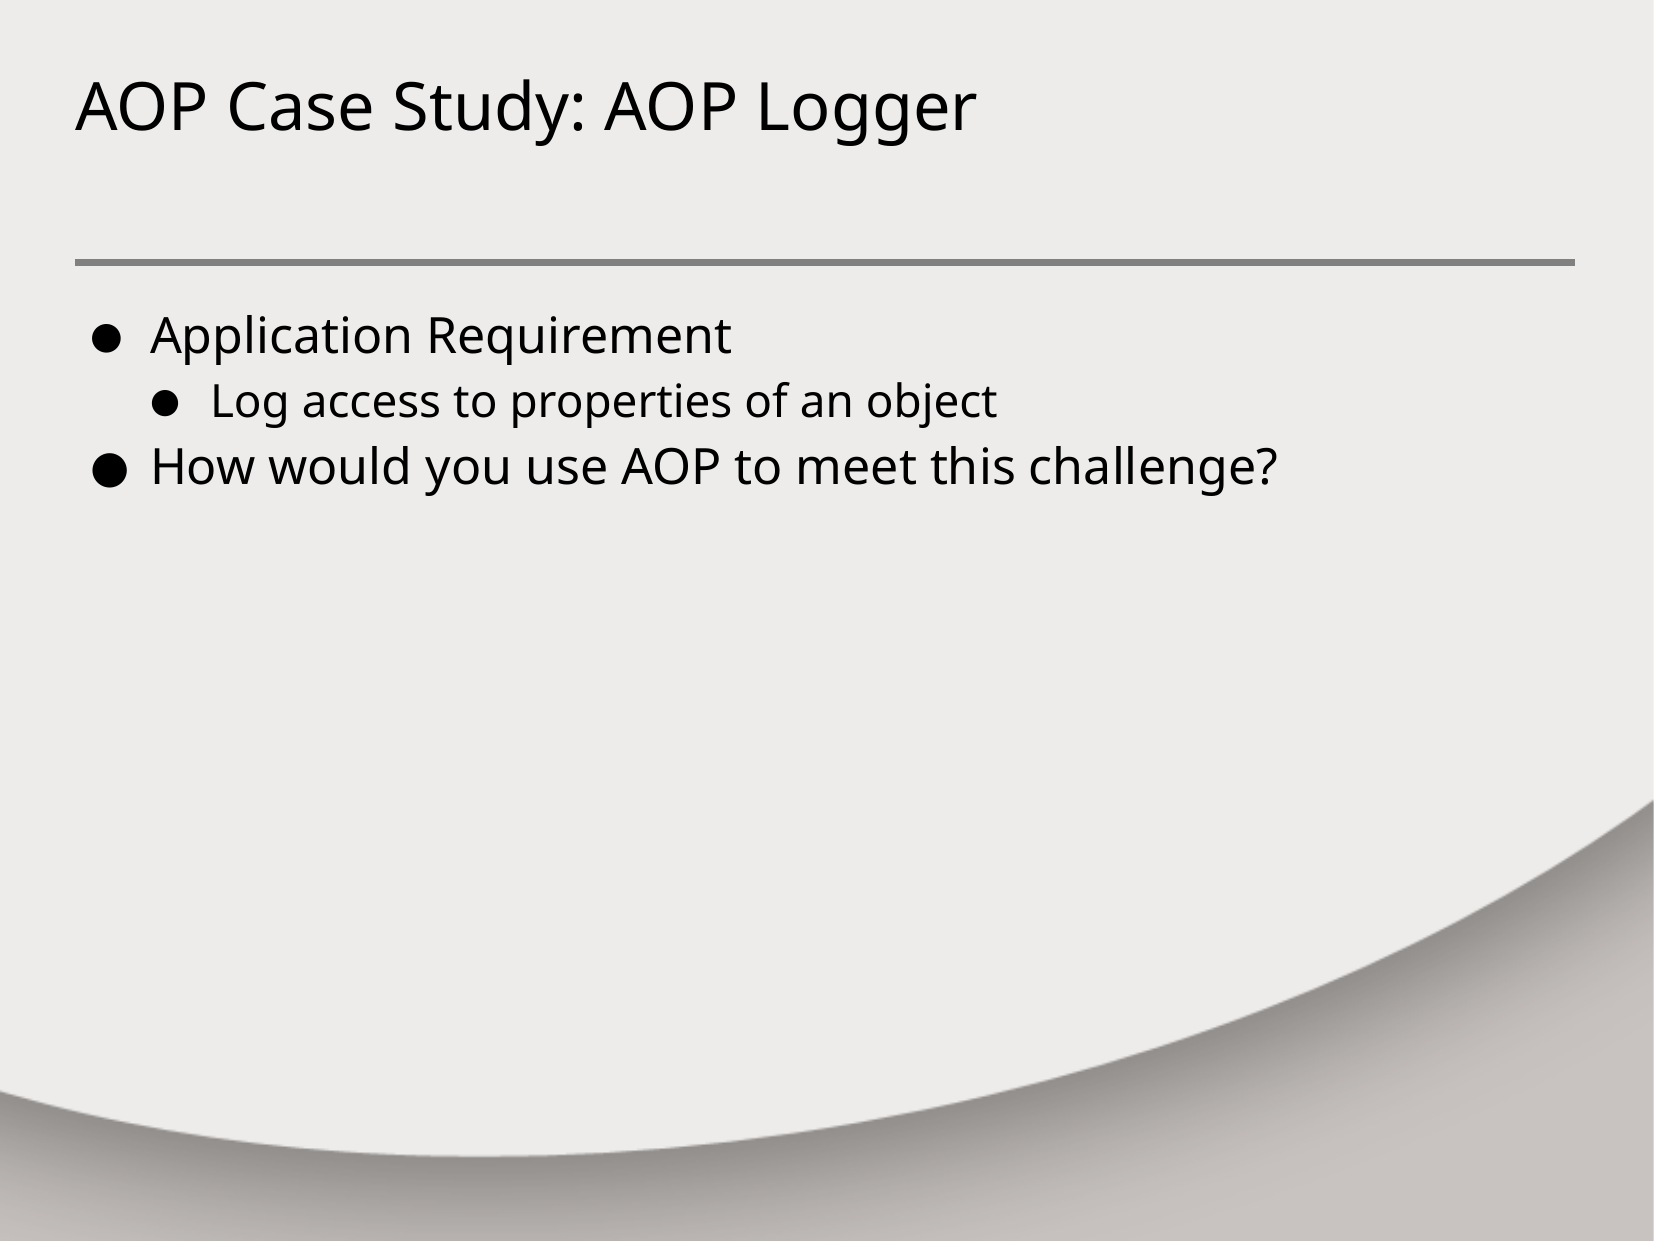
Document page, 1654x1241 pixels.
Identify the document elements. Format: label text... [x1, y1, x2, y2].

list Application Requirement Log access to properties of an object How would you use AOP to meet this challenge? [90, 300, 1565, 1152]
picture [0, 0, 1654, 1241]
title AOP Case Study: AOP Logger [75, 75, 1576, 226]
